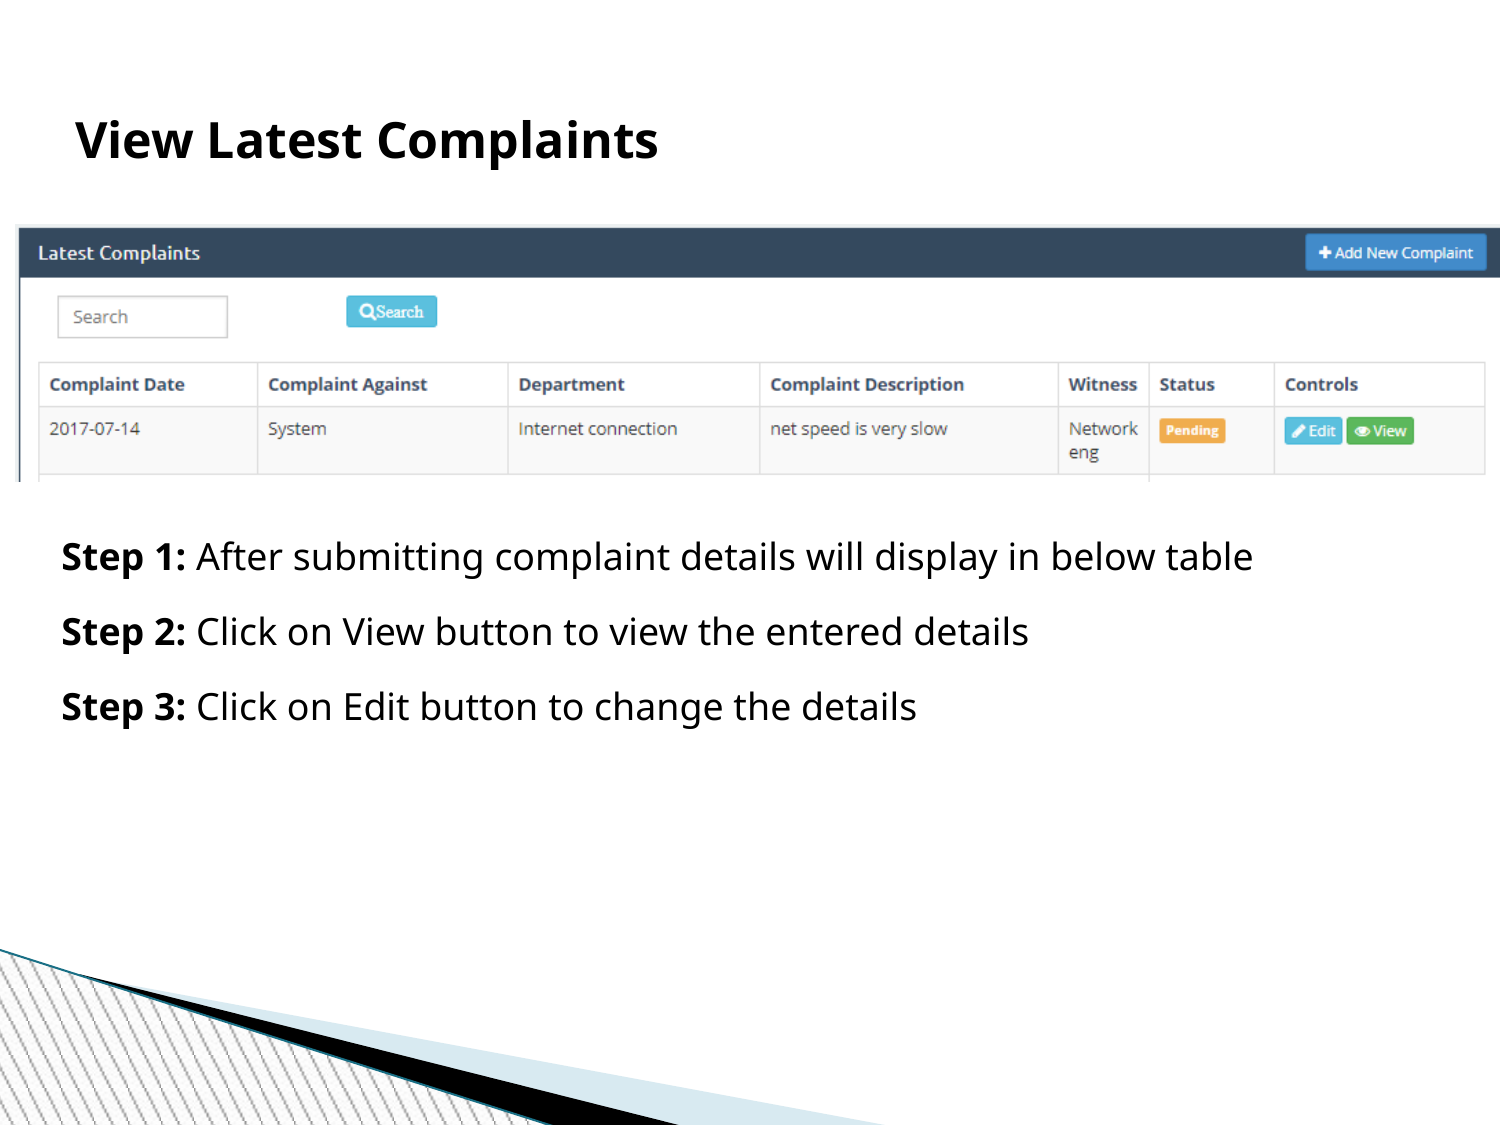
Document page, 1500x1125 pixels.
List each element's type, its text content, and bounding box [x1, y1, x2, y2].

title View Latest Complaints [75, 45, 1425, 224]
list Step 1: After submitting complaint details will display in below table Step 2: Click on View button to view the entered details Step 3: Click on Edit button to change the details [46, 525, 1380, 826]
picture [0, 952, 543, 1125]
picture [15, 224, 1500, 483]
